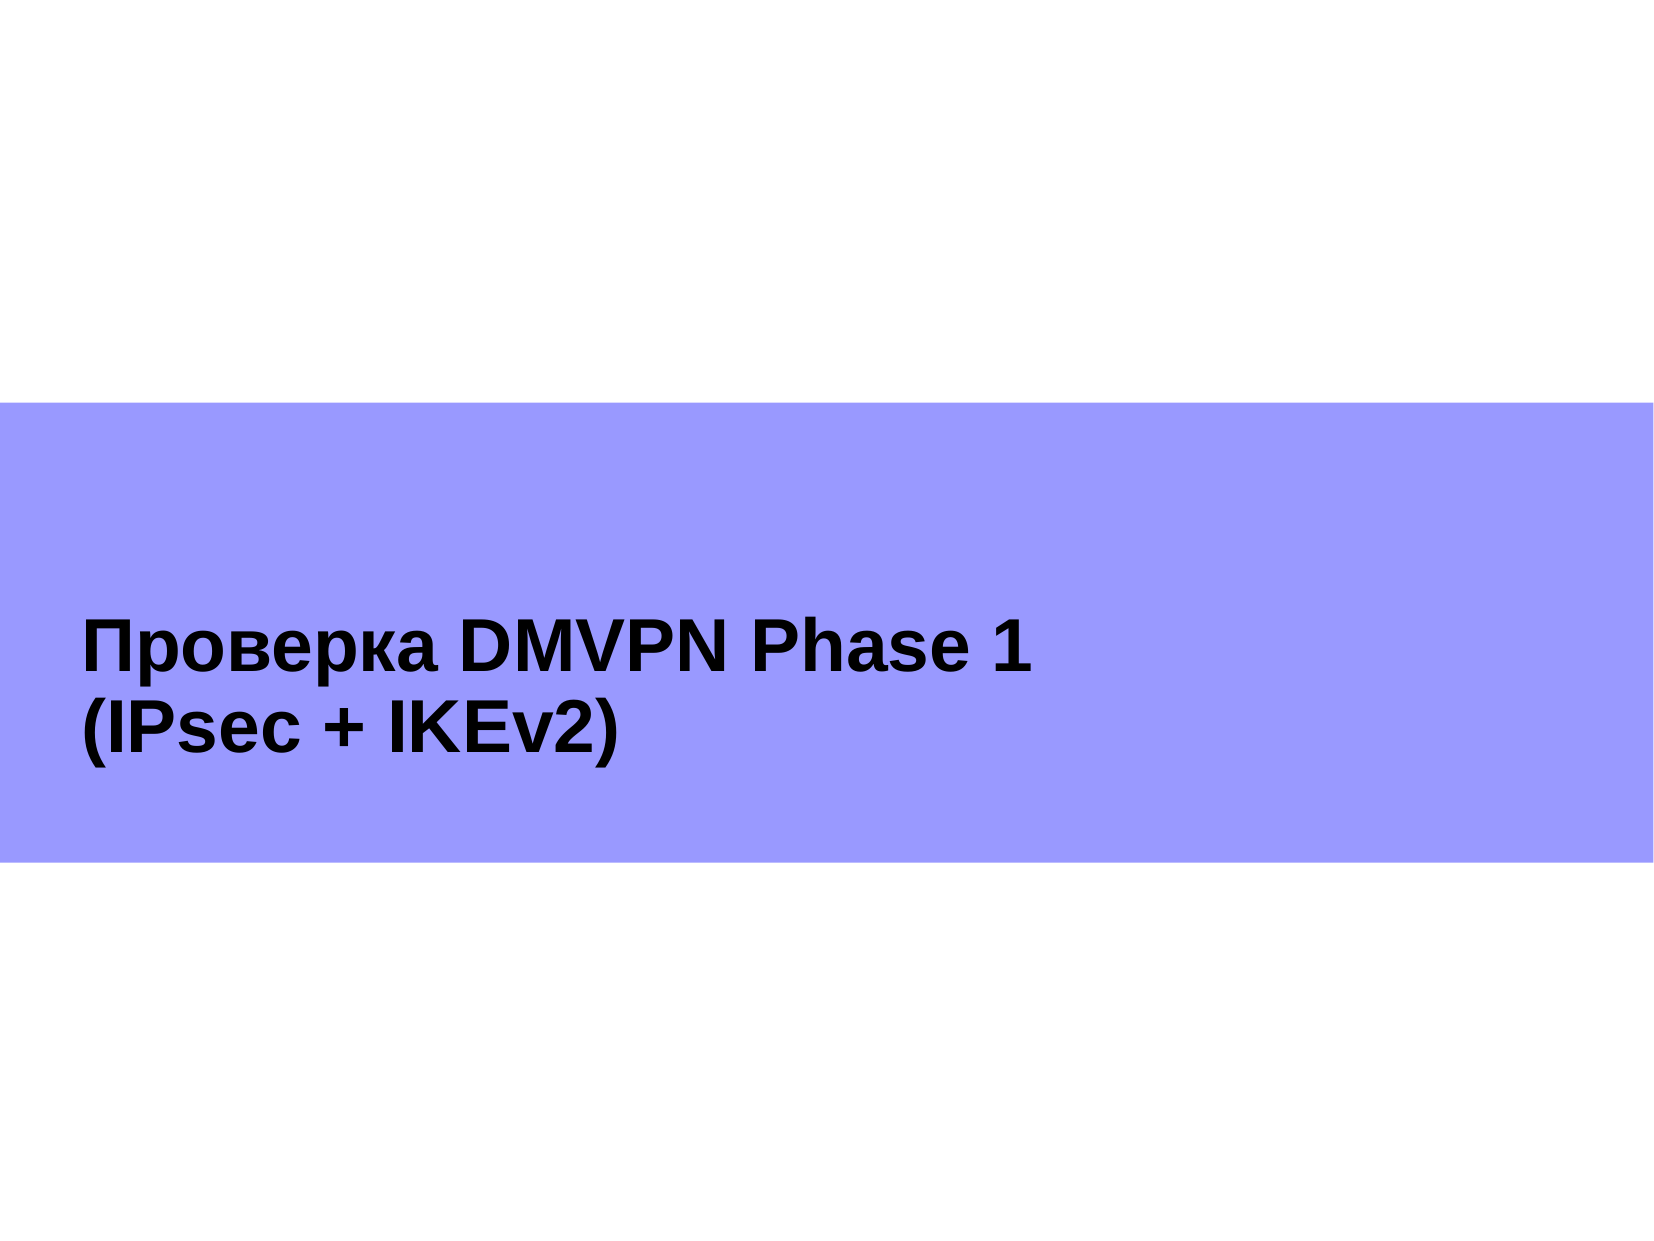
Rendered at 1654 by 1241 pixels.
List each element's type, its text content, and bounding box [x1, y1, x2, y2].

text_box Проверка DMVPN Phase 1 (IPsec + IKEv2) [67, 600, 1530, 772]
